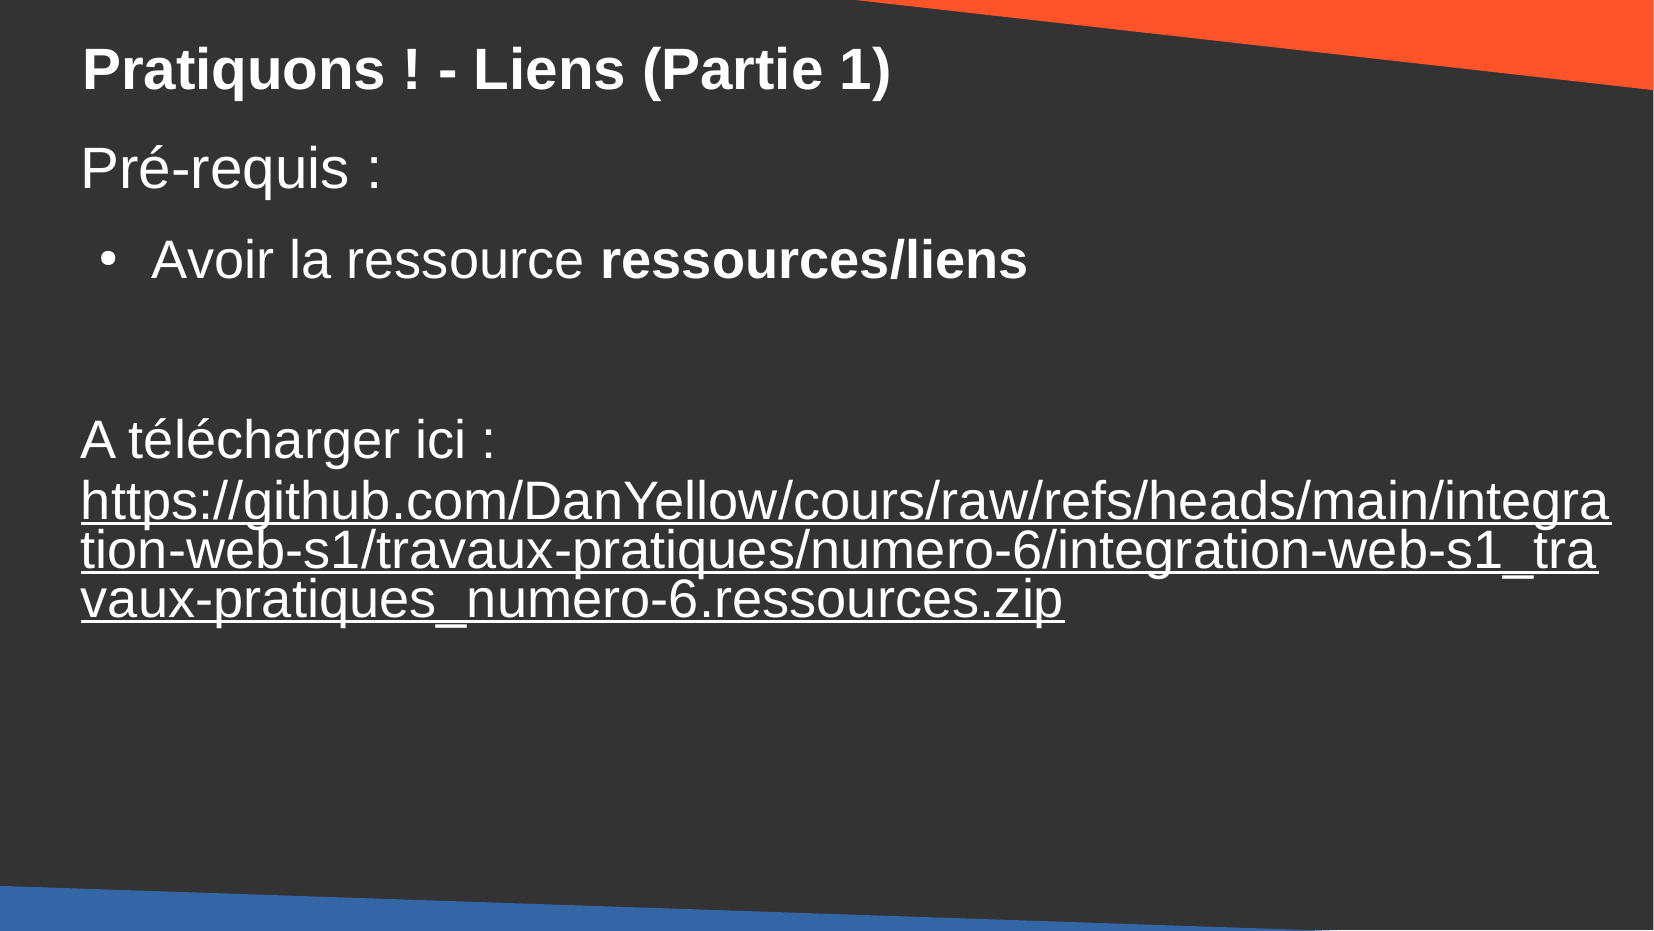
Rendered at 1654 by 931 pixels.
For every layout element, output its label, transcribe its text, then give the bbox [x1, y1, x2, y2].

text_box [855, 0, 1654, 91]
text_box [0, 885, 1337, 931]
title Pratiquons ! - Liens (Partie 1) [82, 37, 1571, 114]
list Pré-requis : Avoir la ressource ressources/liens A télécharger ici : https://github.com/DanYellow/cours/raw/refs/heads/main/integration-web-s1/travaux-pratiques/numero-6/integration-web-s1_travaux-pratiques_numero-6.ressources.zip [80, 135, 1620, 697]
